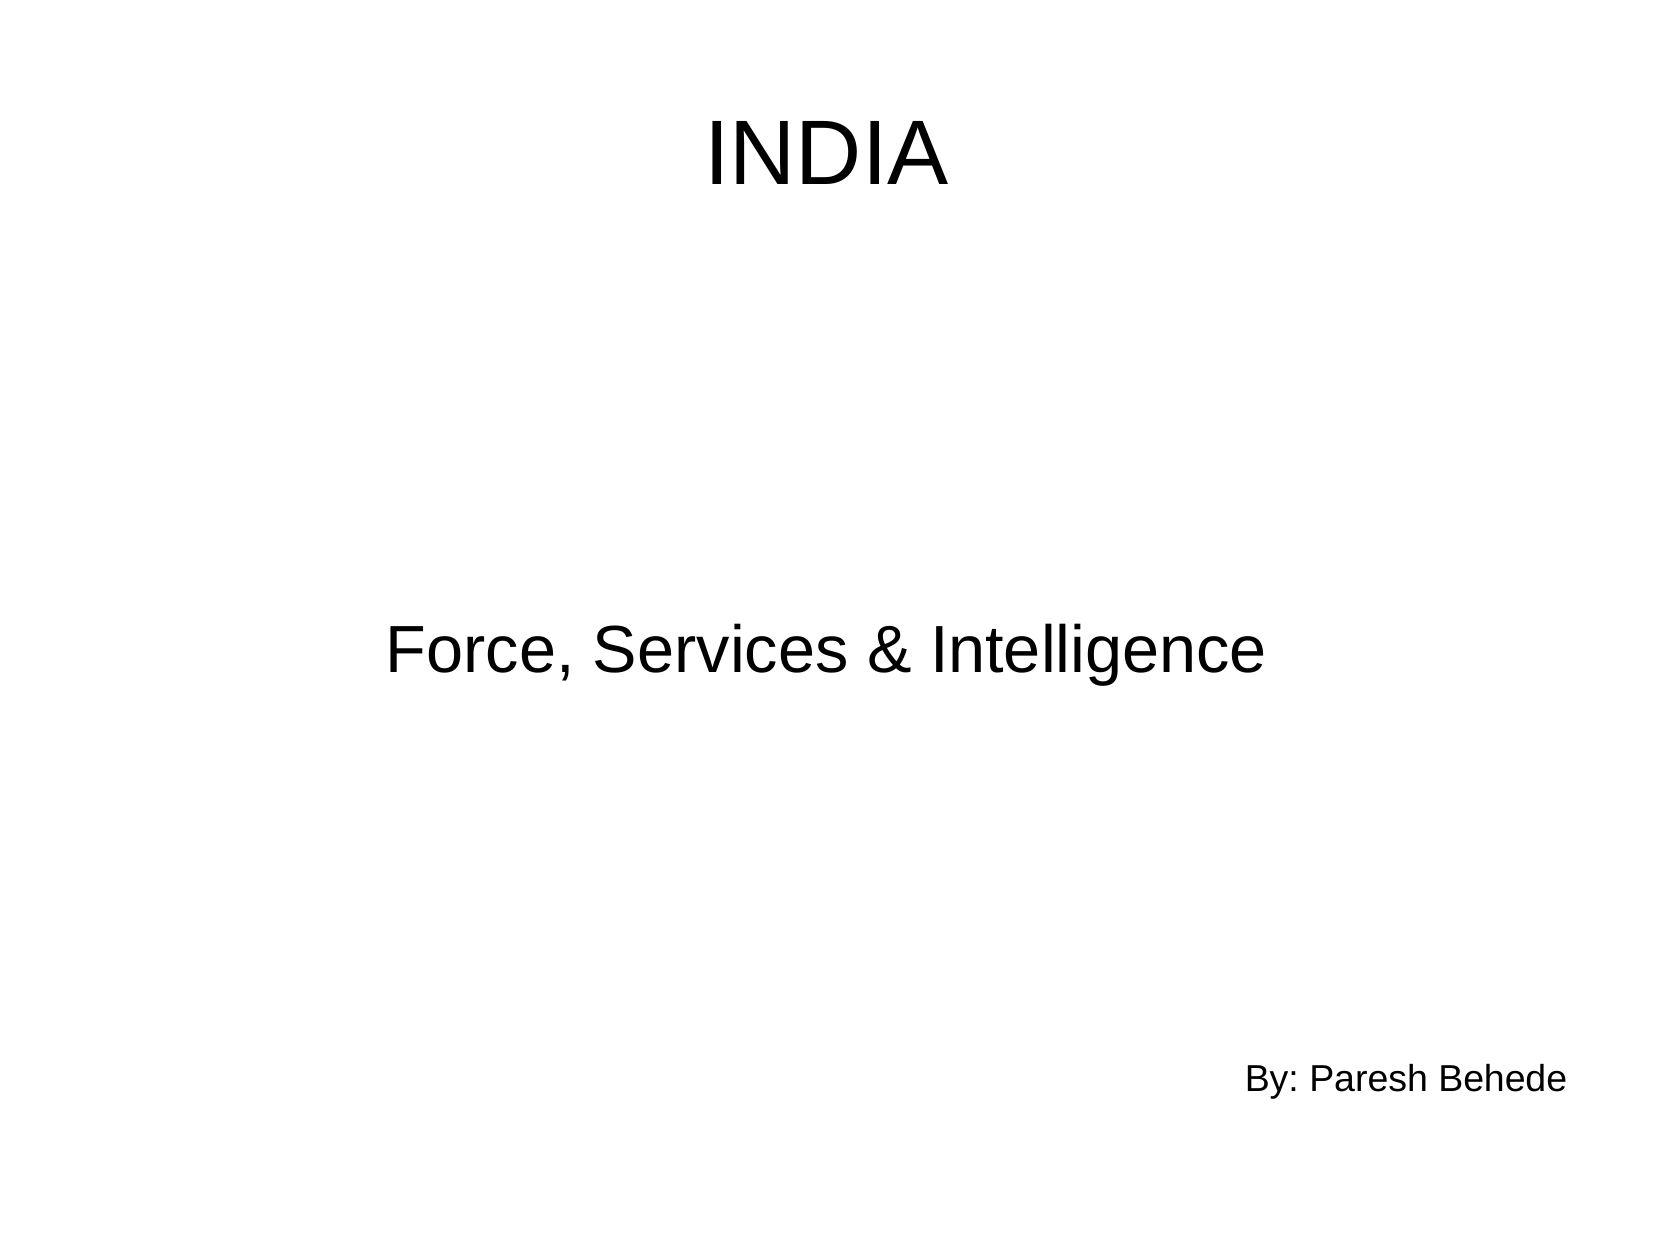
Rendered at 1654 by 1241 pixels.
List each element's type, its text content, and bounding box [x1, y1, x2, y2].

subtitle Force, Services & Intelligence [82, 290, 1571, 1010]
text_box By: Paresh Behede [1125, 1050, 1591, 1107]
title INDIA [82, 49, 1571, 257]
